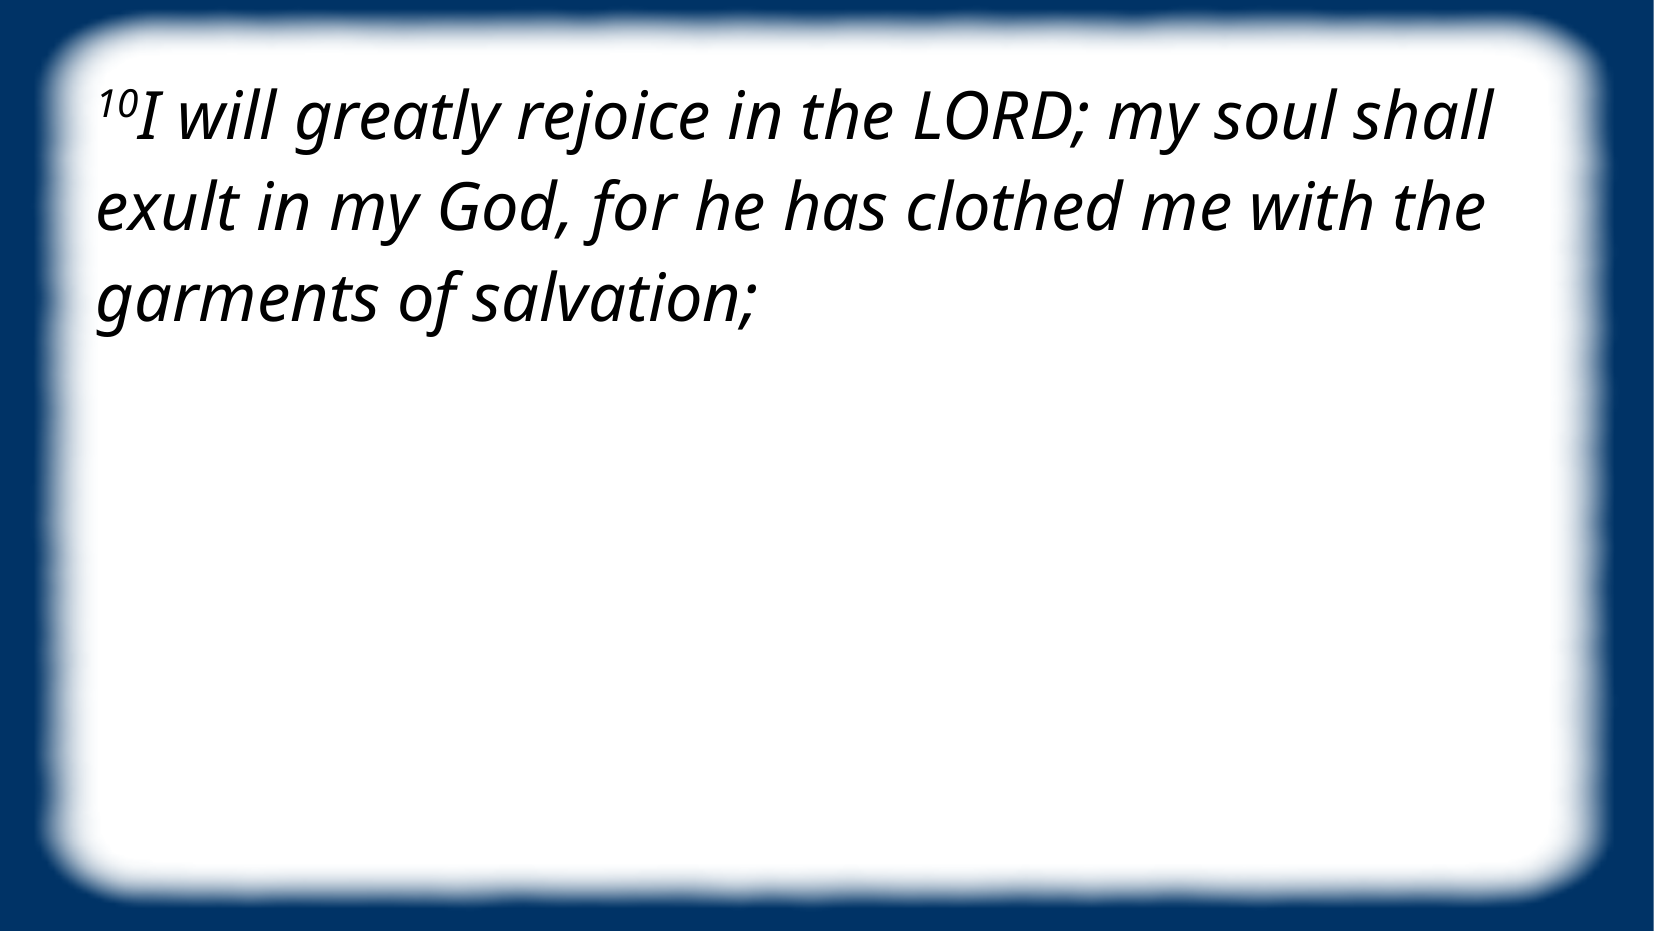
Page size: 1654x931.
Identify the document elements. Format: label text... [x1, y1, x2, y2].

text_box 10I will greatly rejoice in the LORD; my soul shall exult in my God, for he has clothed me with the garments of salvation; [80, 61, 1551, 353]
picture [0, 0, 1654, 931]
